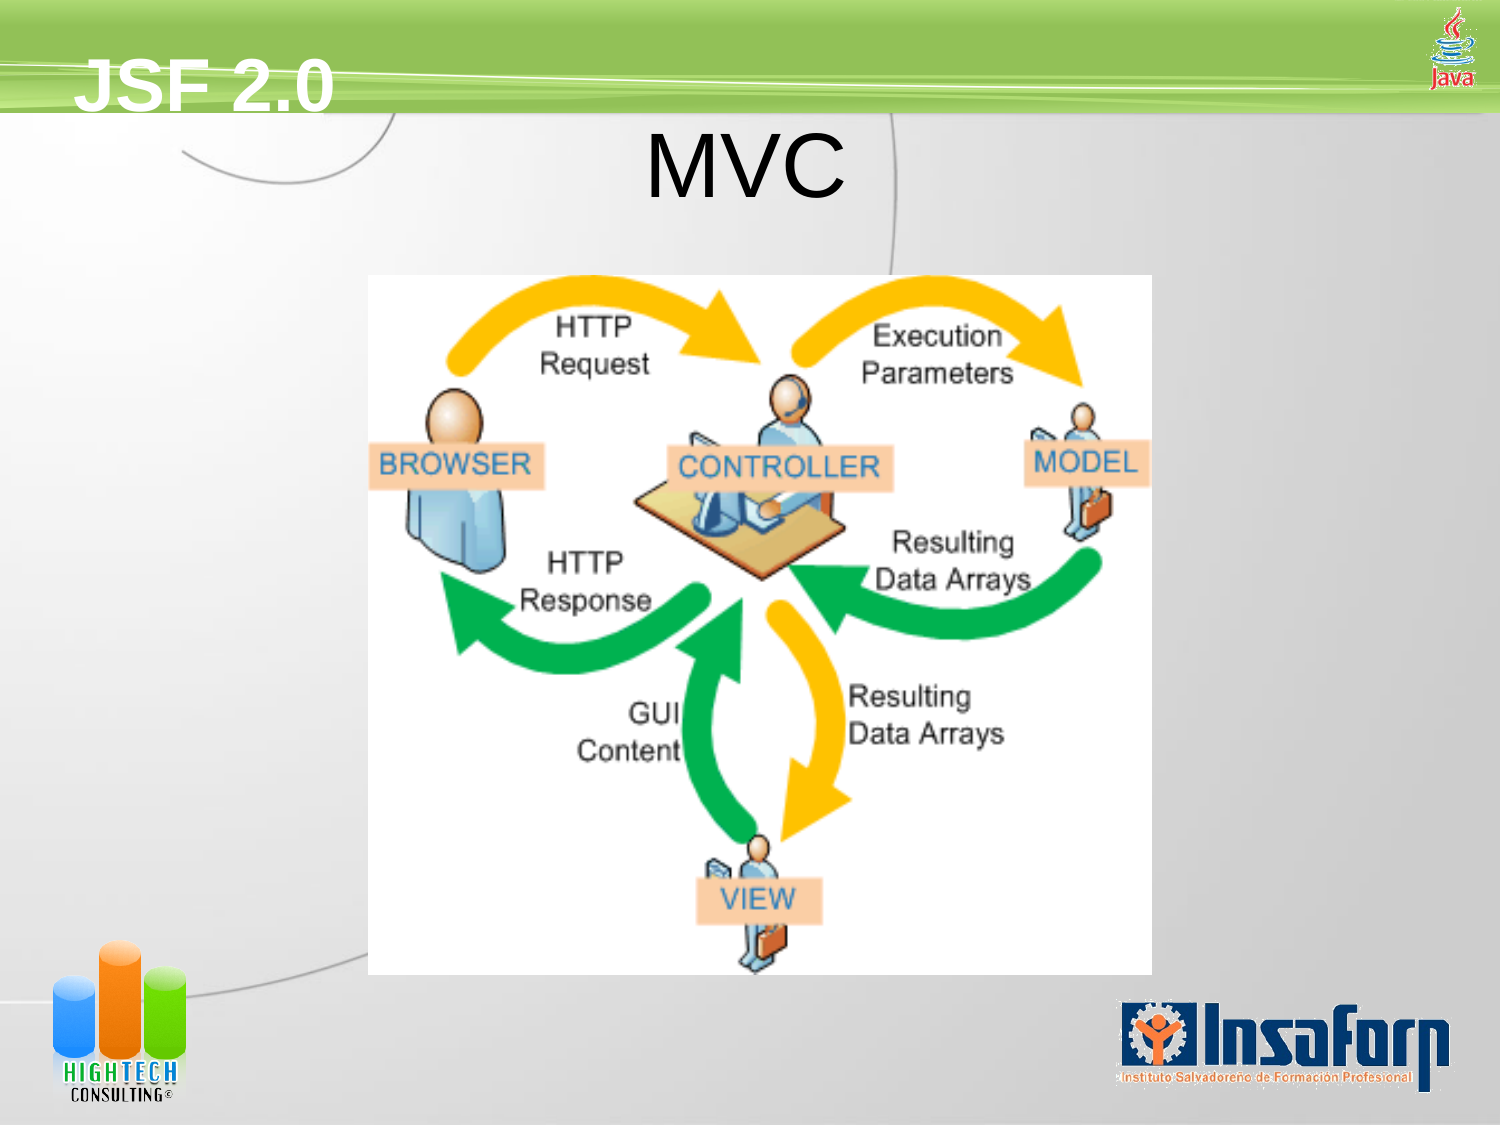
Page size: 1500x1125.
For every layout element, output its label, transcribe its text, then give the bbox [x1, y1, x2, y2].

text_box JSF 2.0 [58, 29, 473, 129]
text_box MVC [74, 113, 1418, 319]
picture [0, 0, 1500, 1125]
